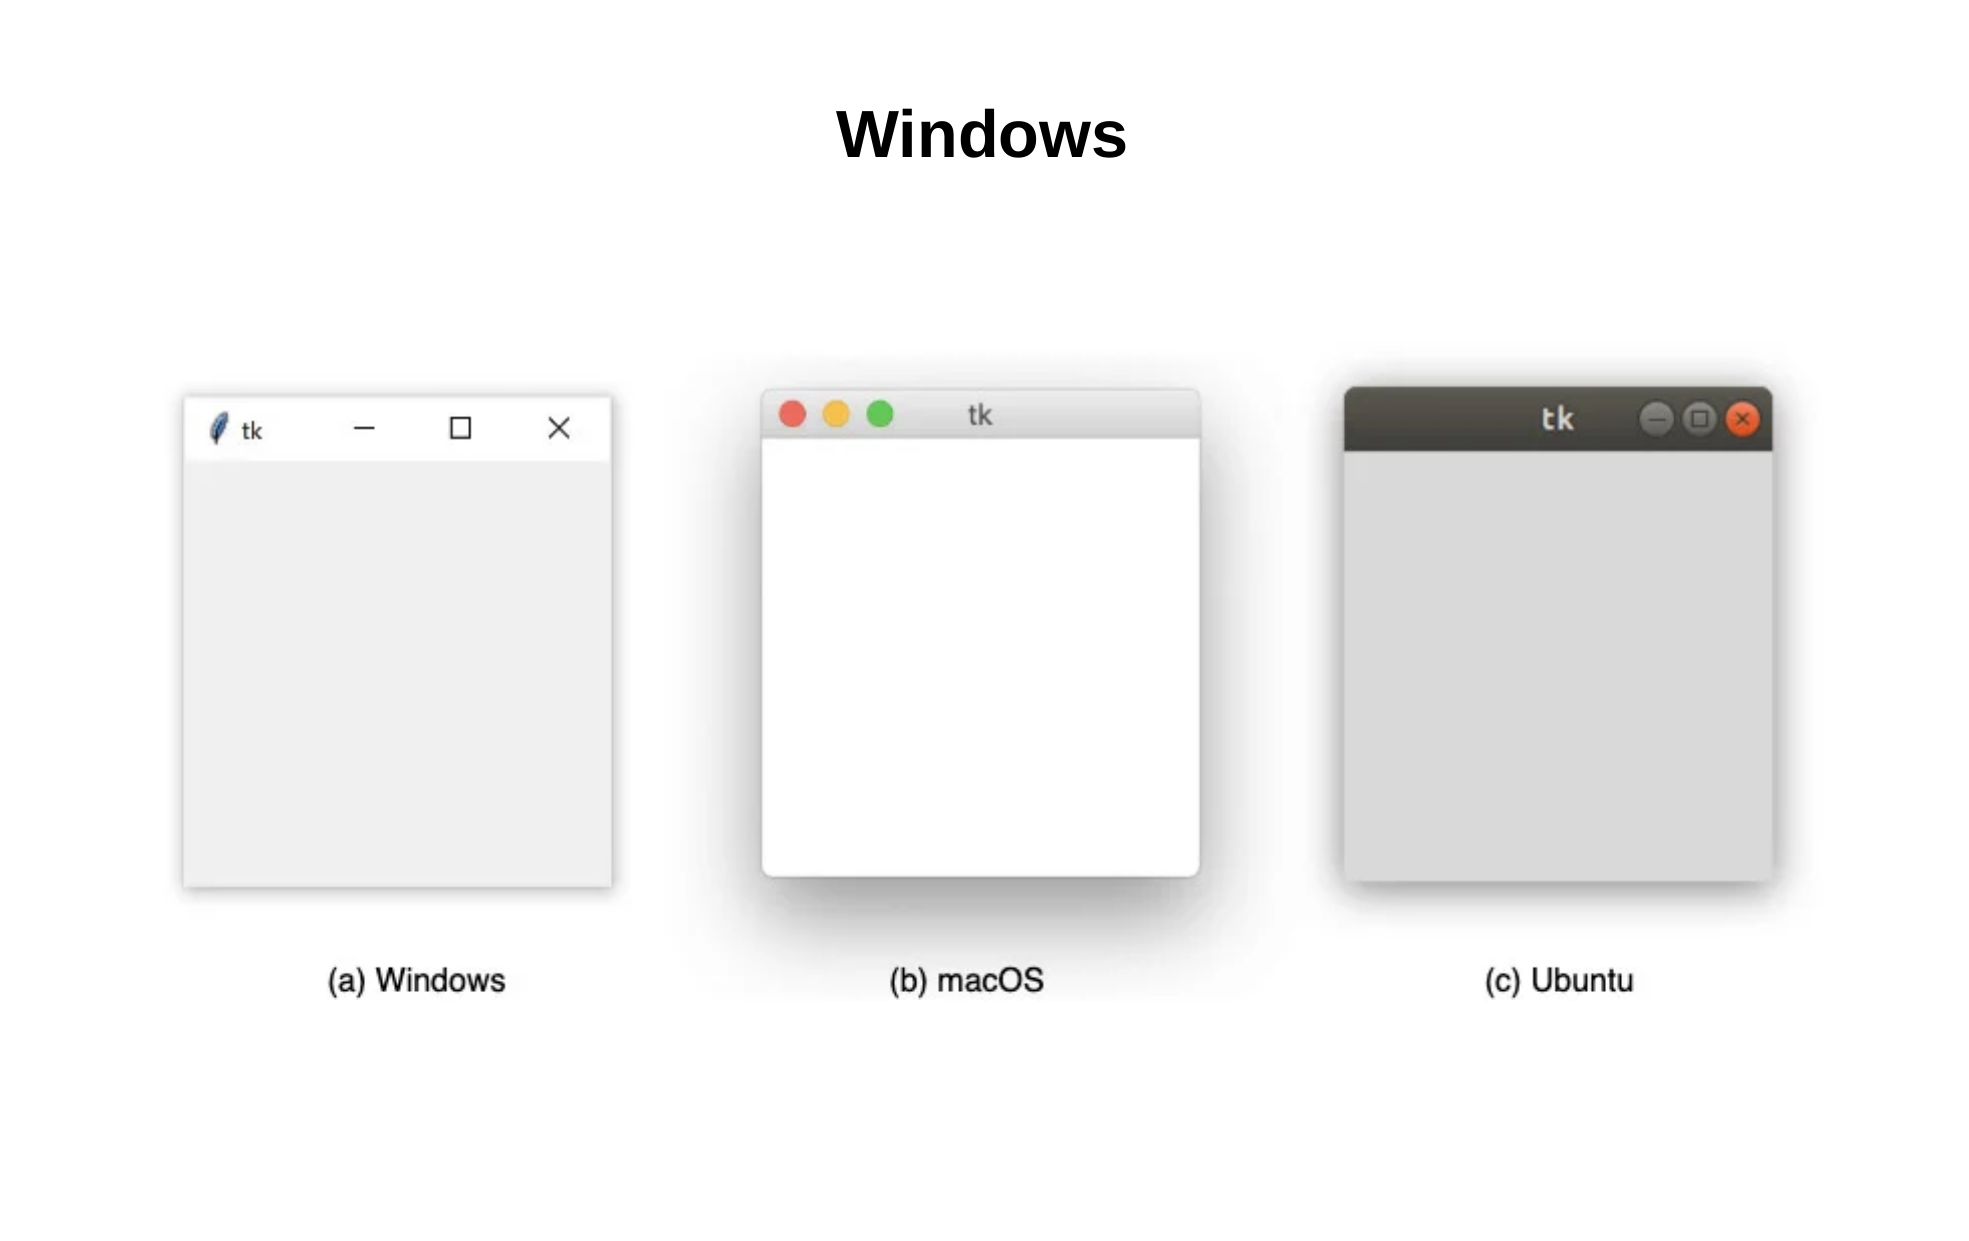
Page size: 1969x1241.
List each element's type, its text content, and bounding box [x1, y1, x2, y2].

picture [150, 325, 1863, 1002]
text_box Windows [690, 90, 1276, 180]
